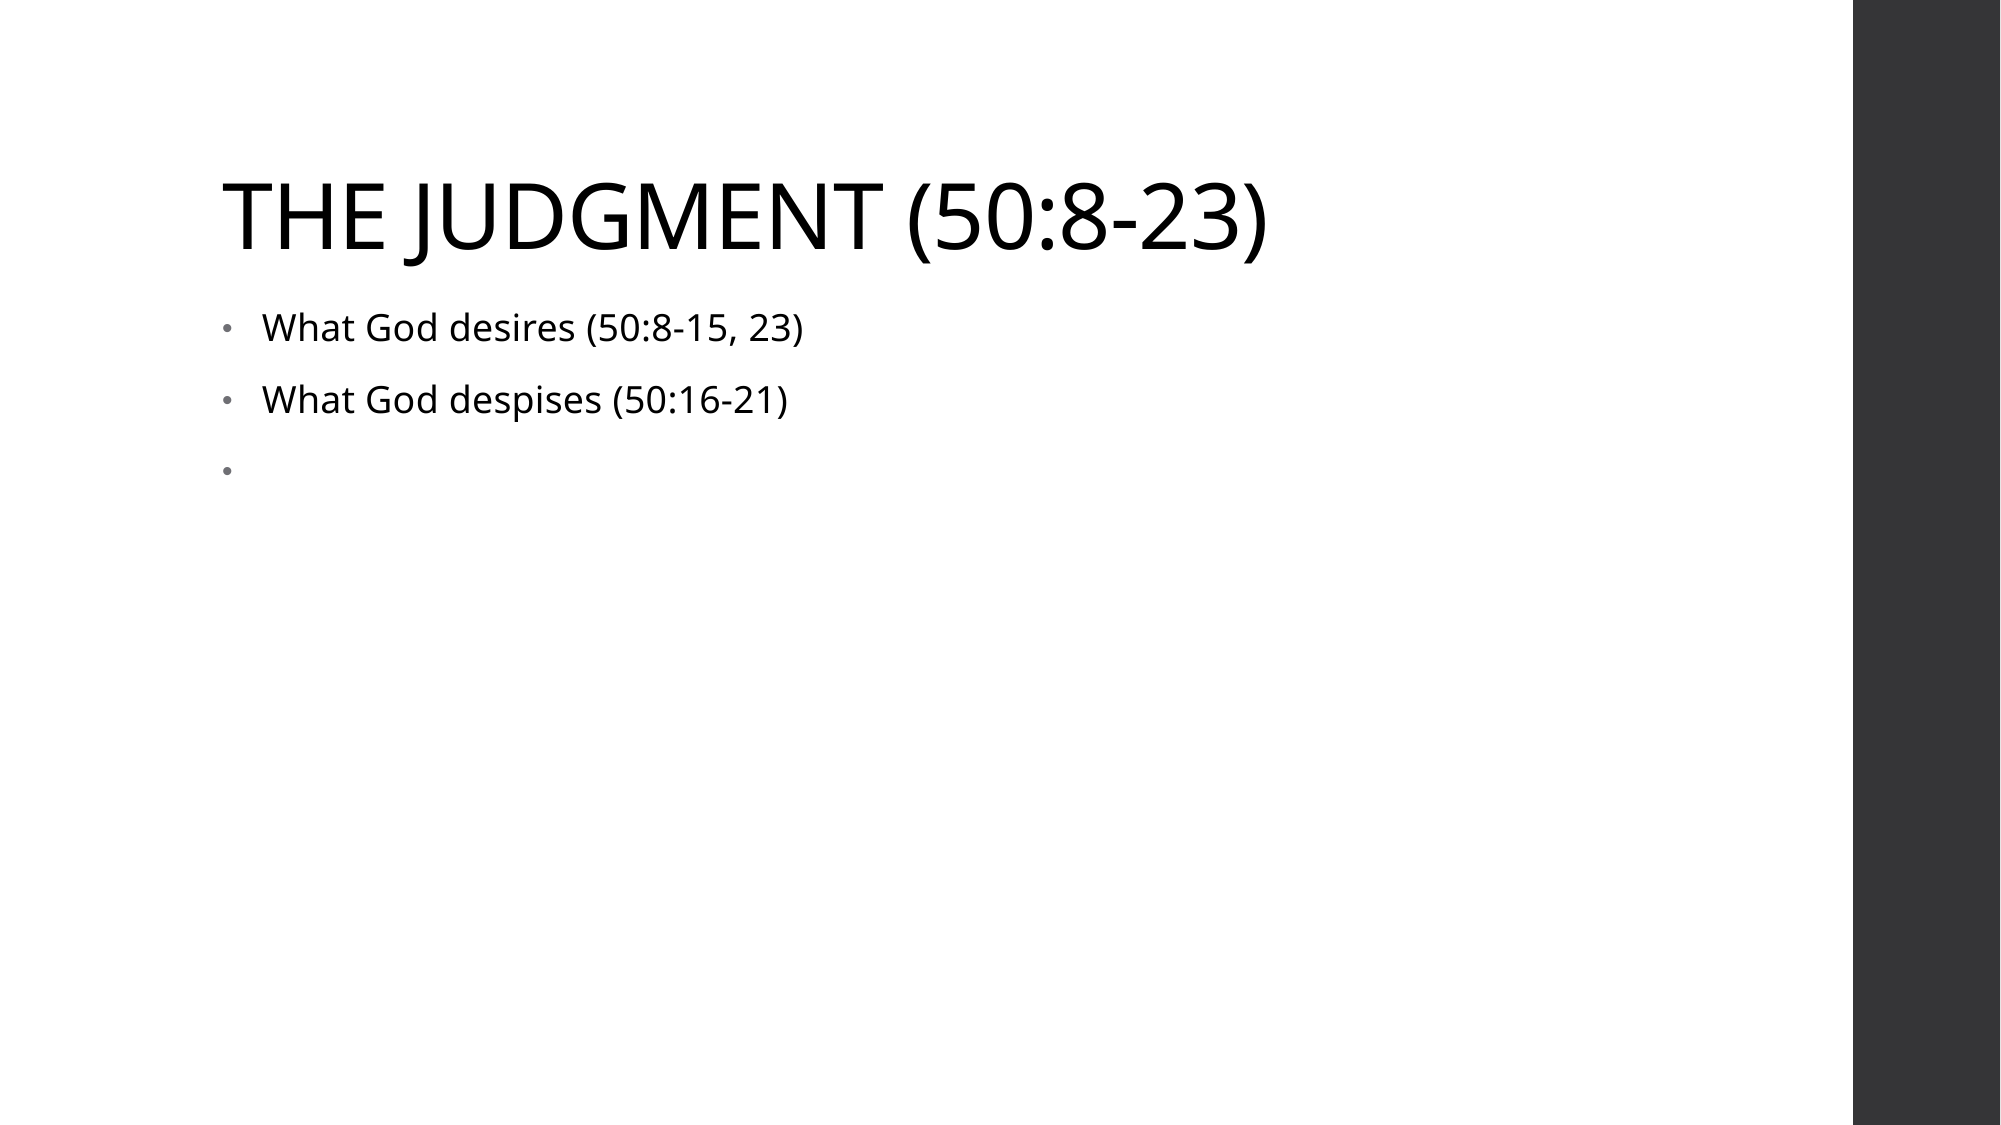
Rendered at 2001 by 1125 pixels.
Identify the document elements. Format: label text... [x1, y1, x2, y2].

list What God desires (50:8-15, 23) What God despises (50:16-21) [206, 299, 1617, 1014]
title THE JUDGMENT (50:8-23) [206, 60, 1797, 278]
